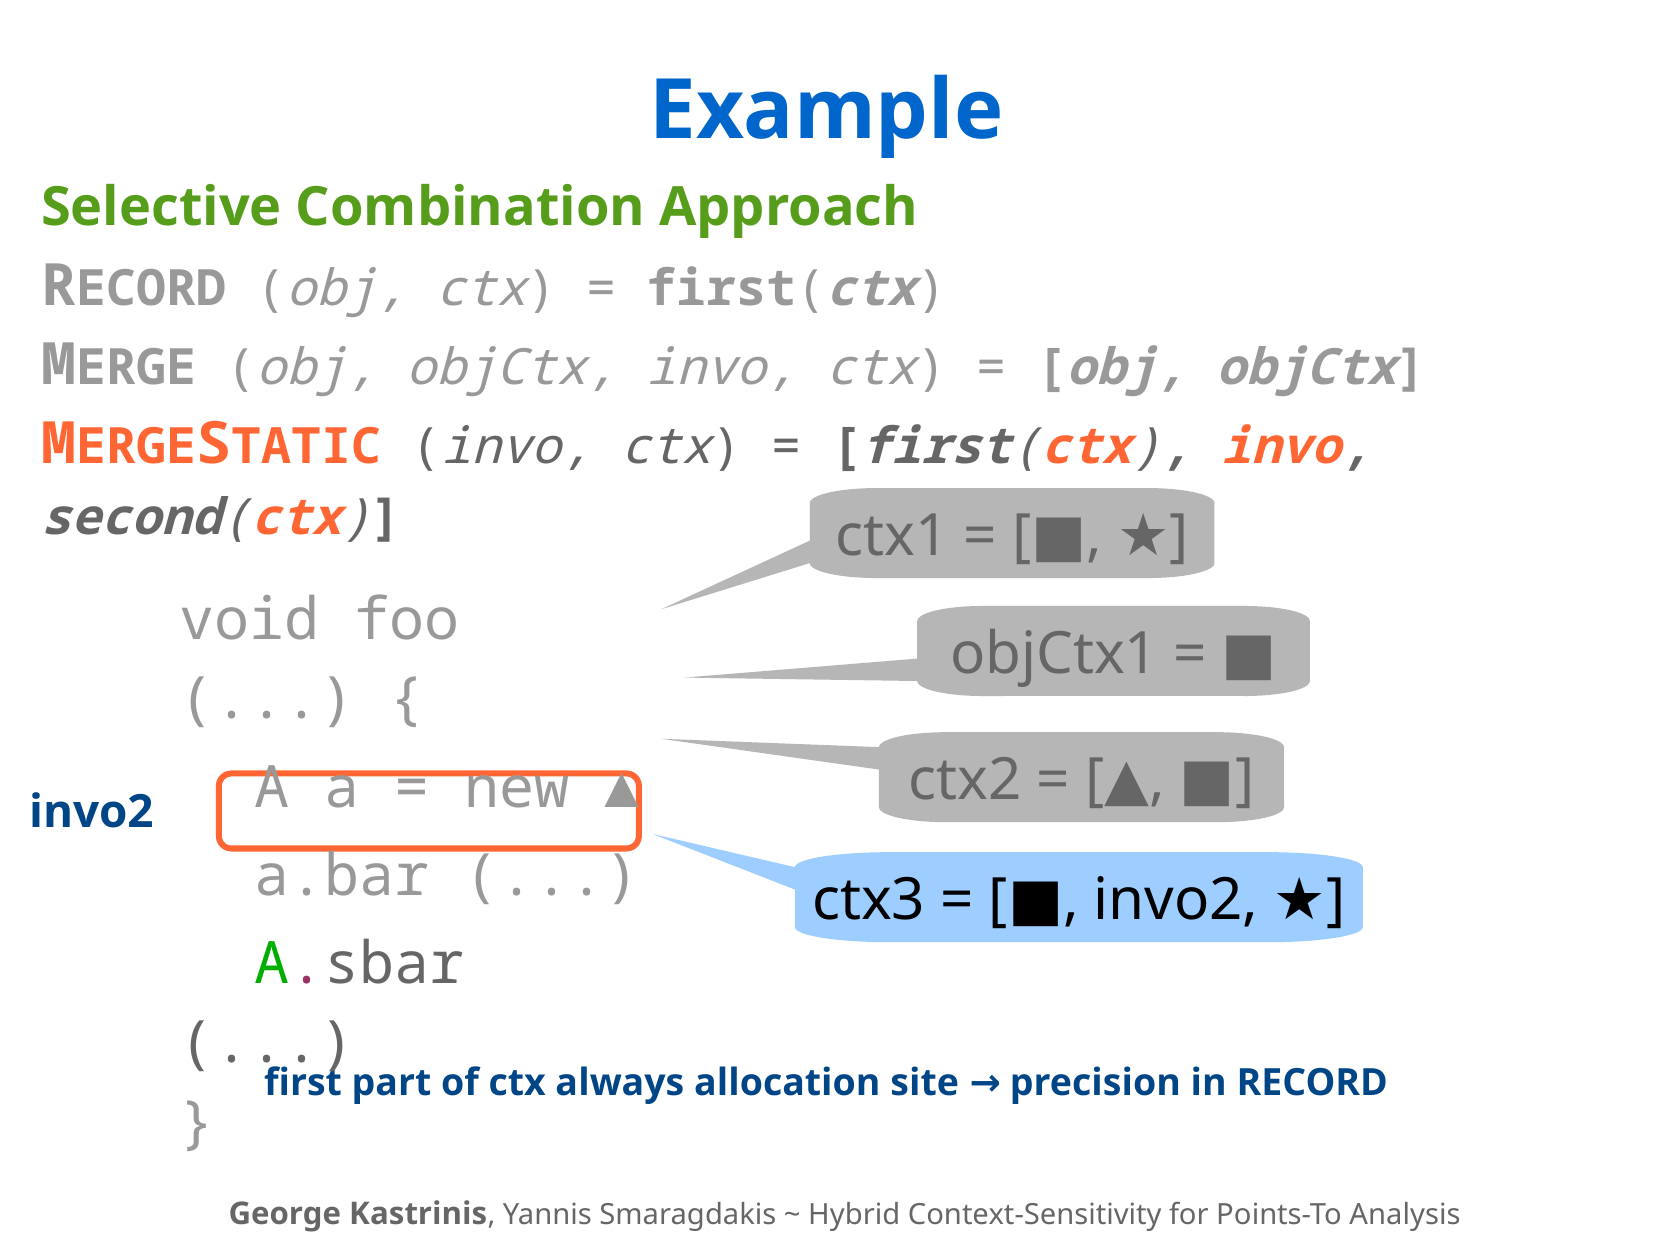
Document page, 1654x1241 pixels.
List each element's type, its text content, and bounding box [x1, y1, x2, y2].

text_box ctx2 = [▲, ■] [682, 732, 1285, 823]
text_box void foo (...) { A a = new ▲ a.bar (...) A.sbar (...) } [164, 570, 682, 904]
text_box RECORD (obj, ctx) = first(ctx) MERGE (obj, objCtx, invo, ctx) = [obj, objCtx] MERGESTATIC (invo, ctx) = [first(ctx), invo, second(ctx)] [26, 235, 1654, 426]
text_box Selective Combination Approach [26, 159, 1161, 235]
text_box objCtx1 = ■ [684, 605, 1310, 697]
text_box first part of ctx always allocation site → precision in RECORD [109, 1048, 1544, 1125]
text_box Example [183, 41, 1471, 150]
text_box invo2 [2, 771, 164, 862]
text_box ctx1 = [■, ★] [682, 488, 1215, 603]
text_box ctx3 = [■, invo2, ★] [682, 840, 1363, 943]
